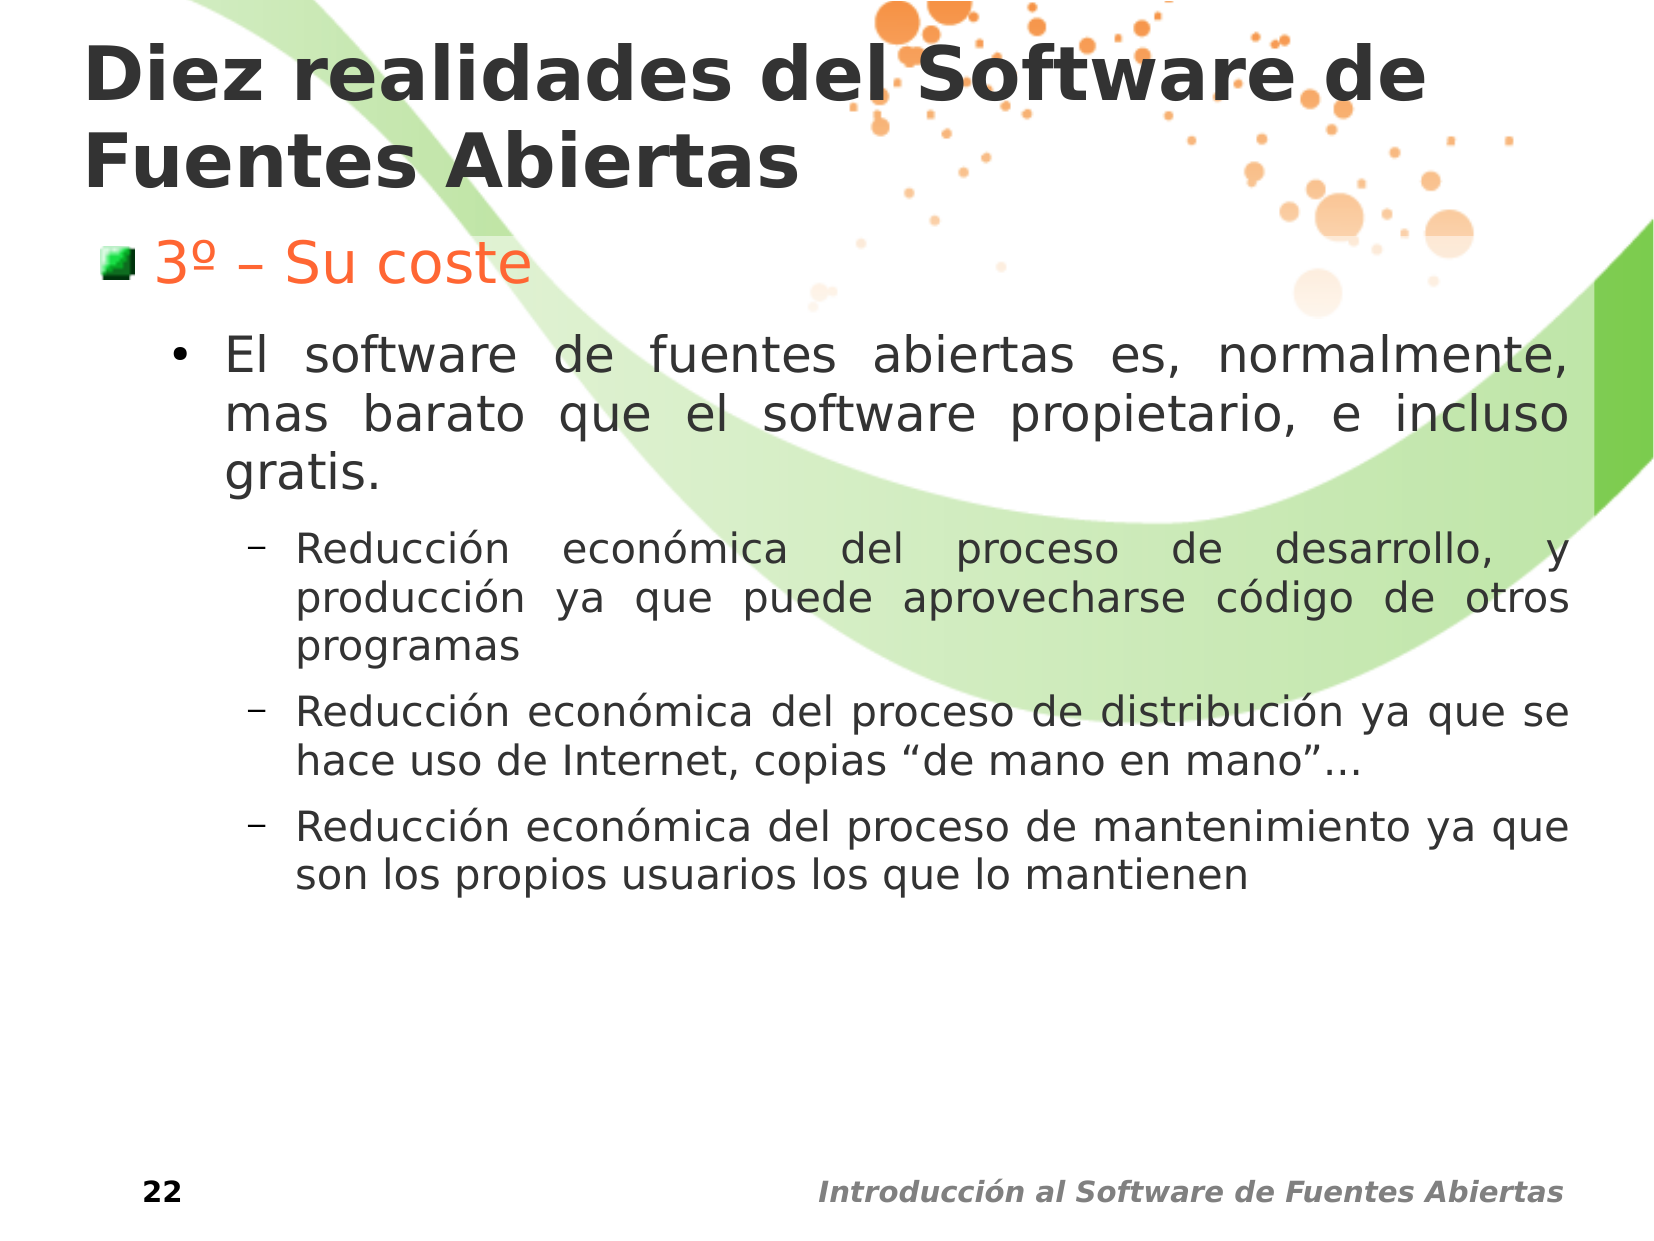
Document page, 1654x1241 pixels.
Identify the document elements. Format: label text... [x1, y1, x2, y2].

list 3º – Su coste El software de fuentes abiertas es, normalmente, mas barato que el software propietario, e incluso gratis. Reducción económica del proceso de desarrollo, y producción ya que puede aprovecharse código de otros programas Reducción económica del proceso de distribución ya que se hace uso de Internet, copias “de mano en mano”... Reducción económica del proceso de mantenimiento ya que son los propios usuarios los que lo mantienen [82, 229, 1571, 1130]
title Diez realidades del Software de Fuentes Abiertas [82, 30, 1571, 206]
picture [185, 0, 1654, 754]
